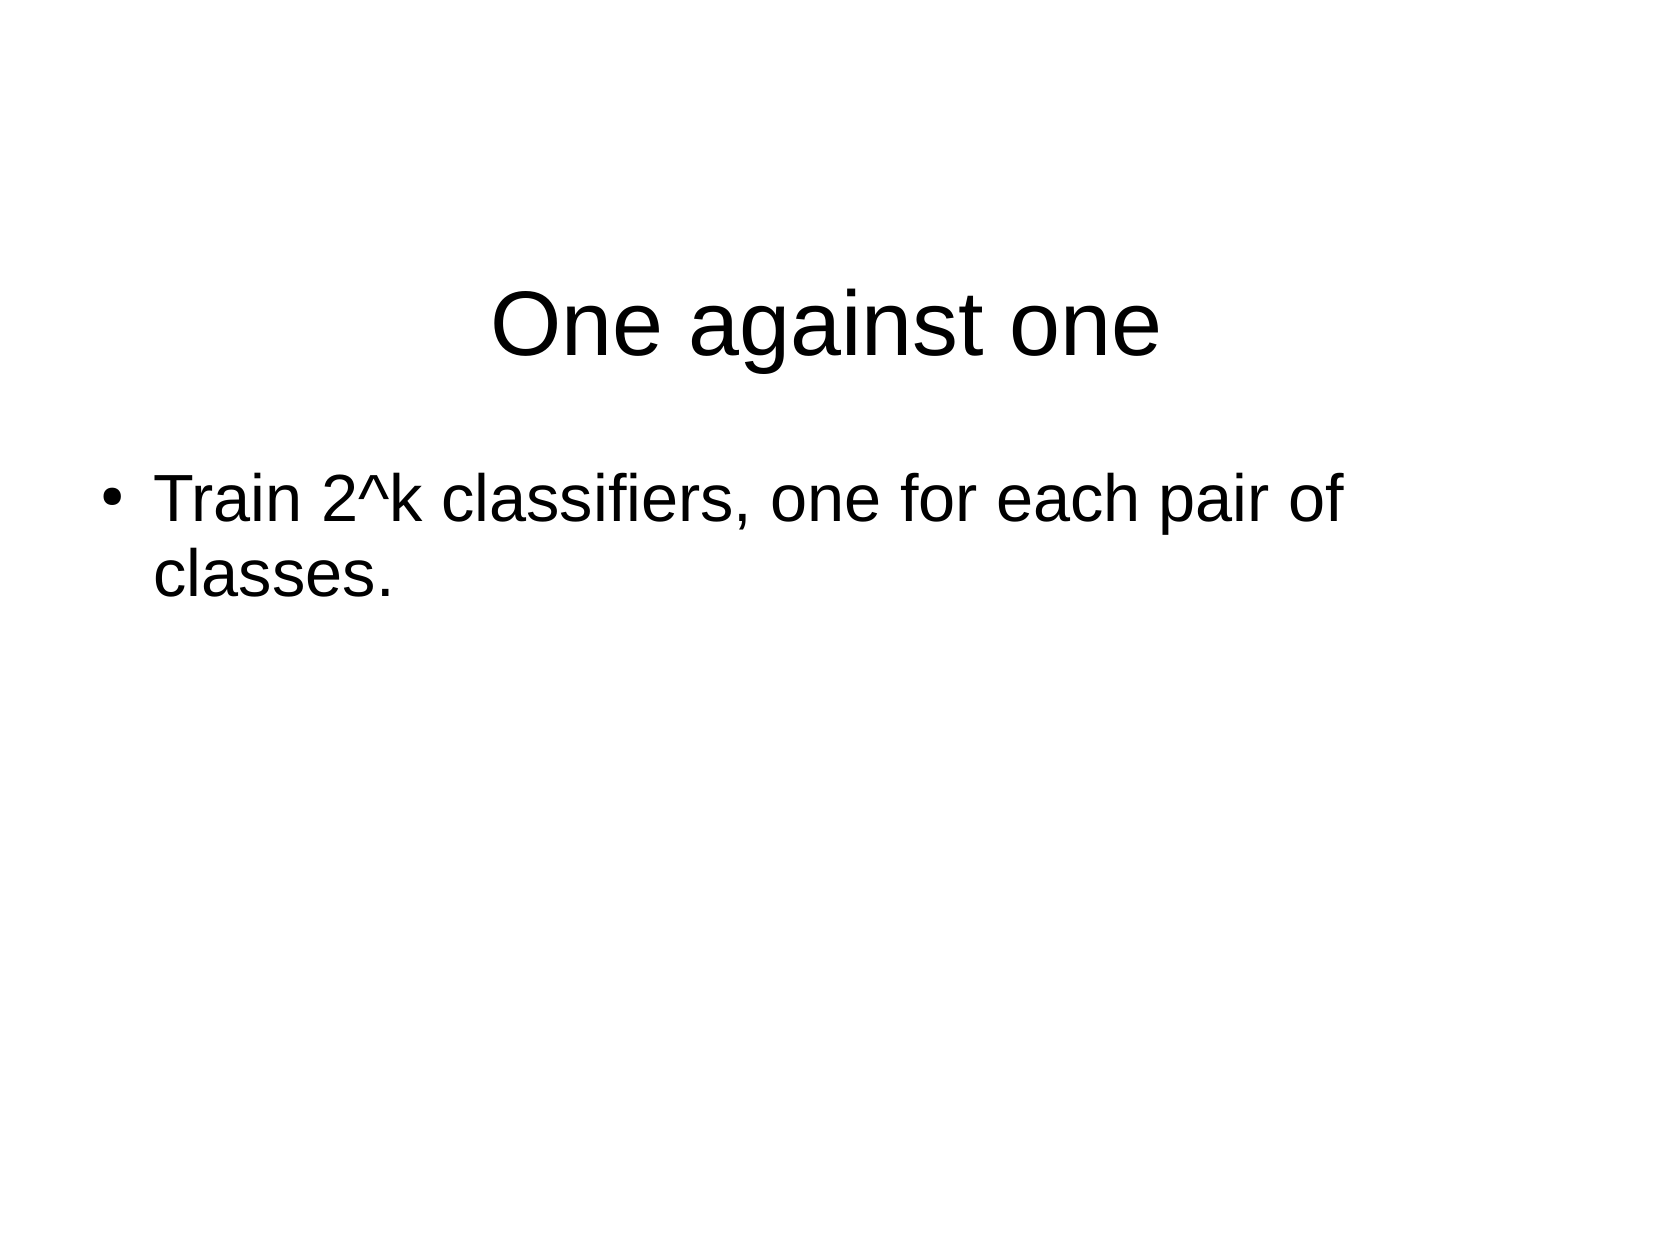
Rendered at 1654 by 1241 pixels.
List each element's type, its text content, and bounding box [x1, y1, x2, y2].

list Train 2^k classifiers, one for each pair of classes. [82, 461, 1571, 1241]
title One against one [82, 228, 1571, 421]
